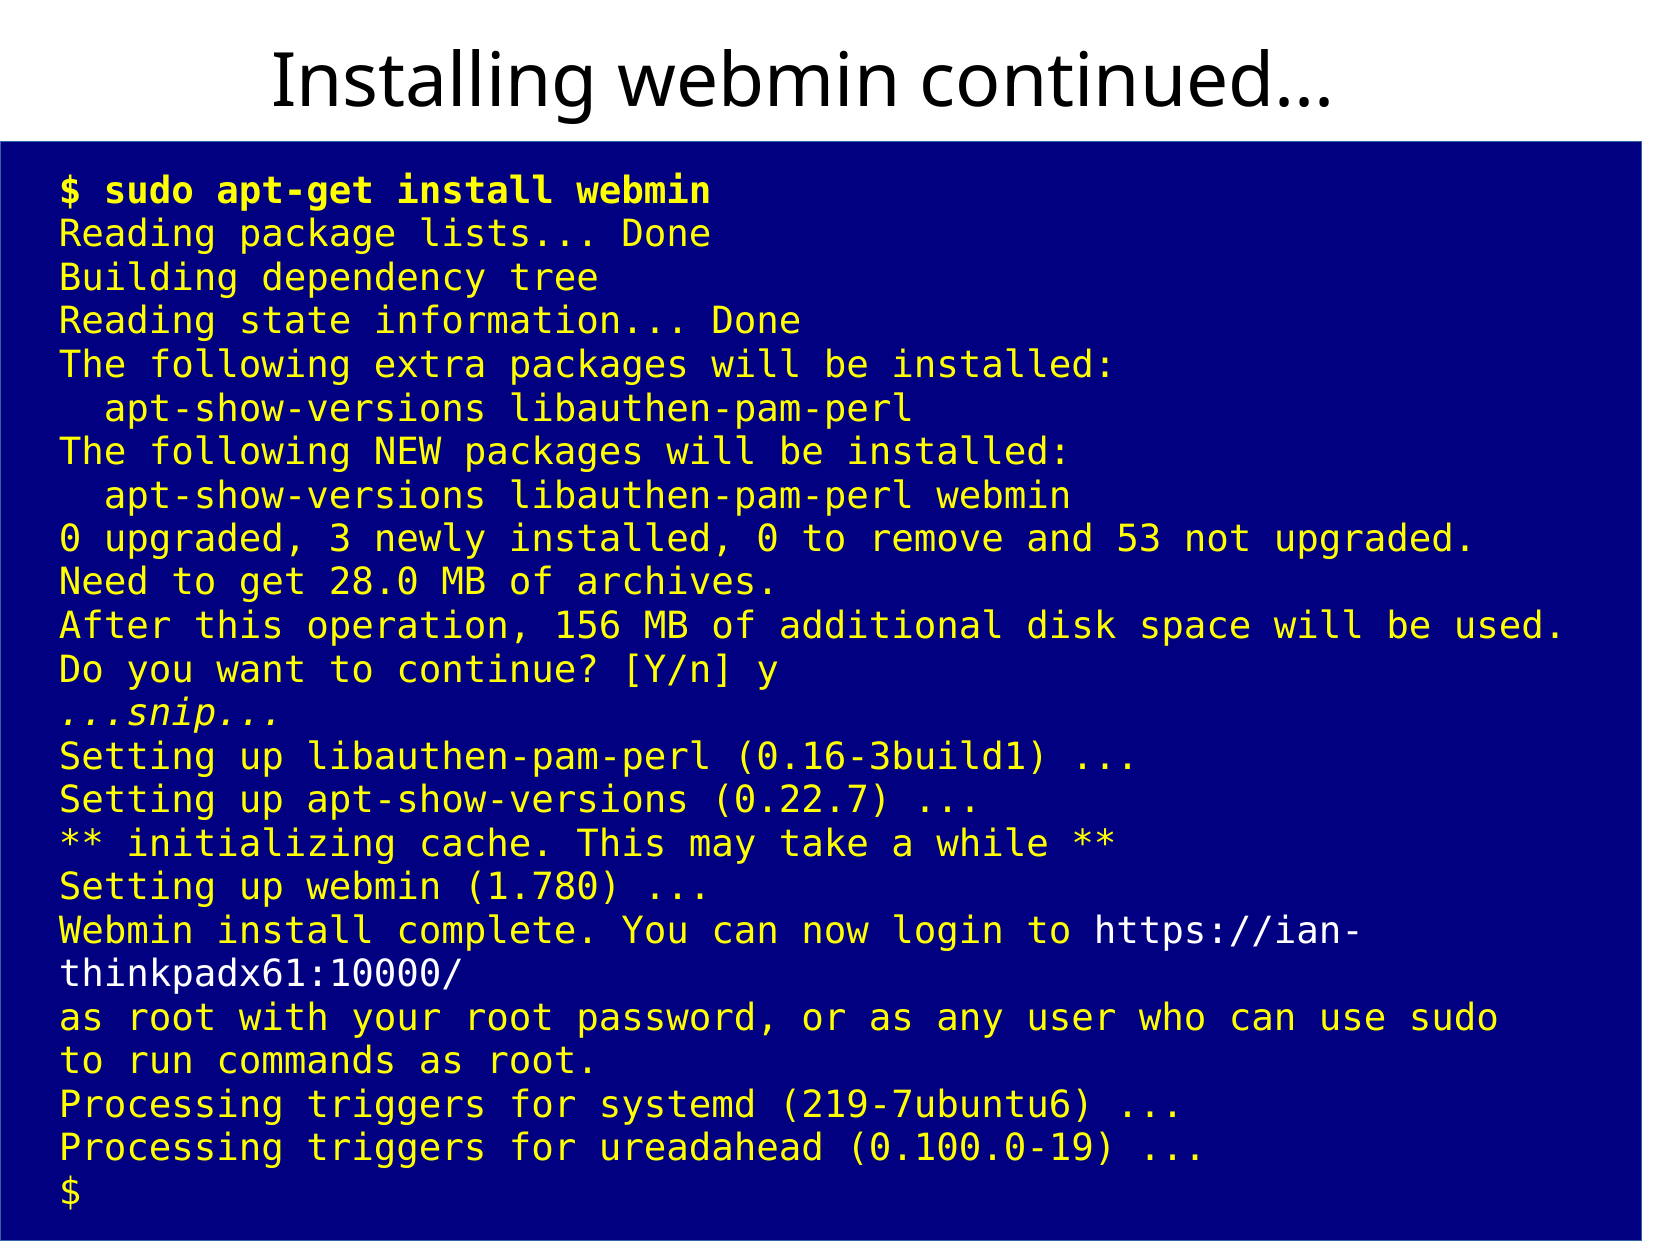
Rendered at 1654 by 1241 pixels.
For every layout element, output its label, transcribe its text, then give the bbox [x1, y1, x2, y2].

title Installing webmin continued... [59, 36, 1548, 119]
text_box $ sudo apt-get install webmin Reading package lists... Done Building dependency tree Reading state information... Done The following extra packages will be installed: apt-show-versions libauthen-pam-perl The following NEW packages will be installed: apt-show-versions libauthen-pam-perl webmin 0 upgraded, 3 newly installed, 0 to remove and 53 not upgraded. Need to get 28.0 MB of archives. After this operation, 156 MB of additional disk space will be used. Do you want to continue? [Y/n] y ...snip... Setting up libauthen-pam-perl (0.16-3build1) ... Setting up apt-show-versions (0.22.7) ... ** initializing cache. This may take a while ** Setting up webmin (1.780) ... Webmin install complete. You can now login to https://ian-thinkpadx61:10000/ as root with your root password, or as any user who can use sudo to run commands as root. Processing triggers for systemd (219-7ubuntu6) ... Processing triggers for ureadahead (0.100.0-19) ... $ [0, 141, 1642, 1241]
